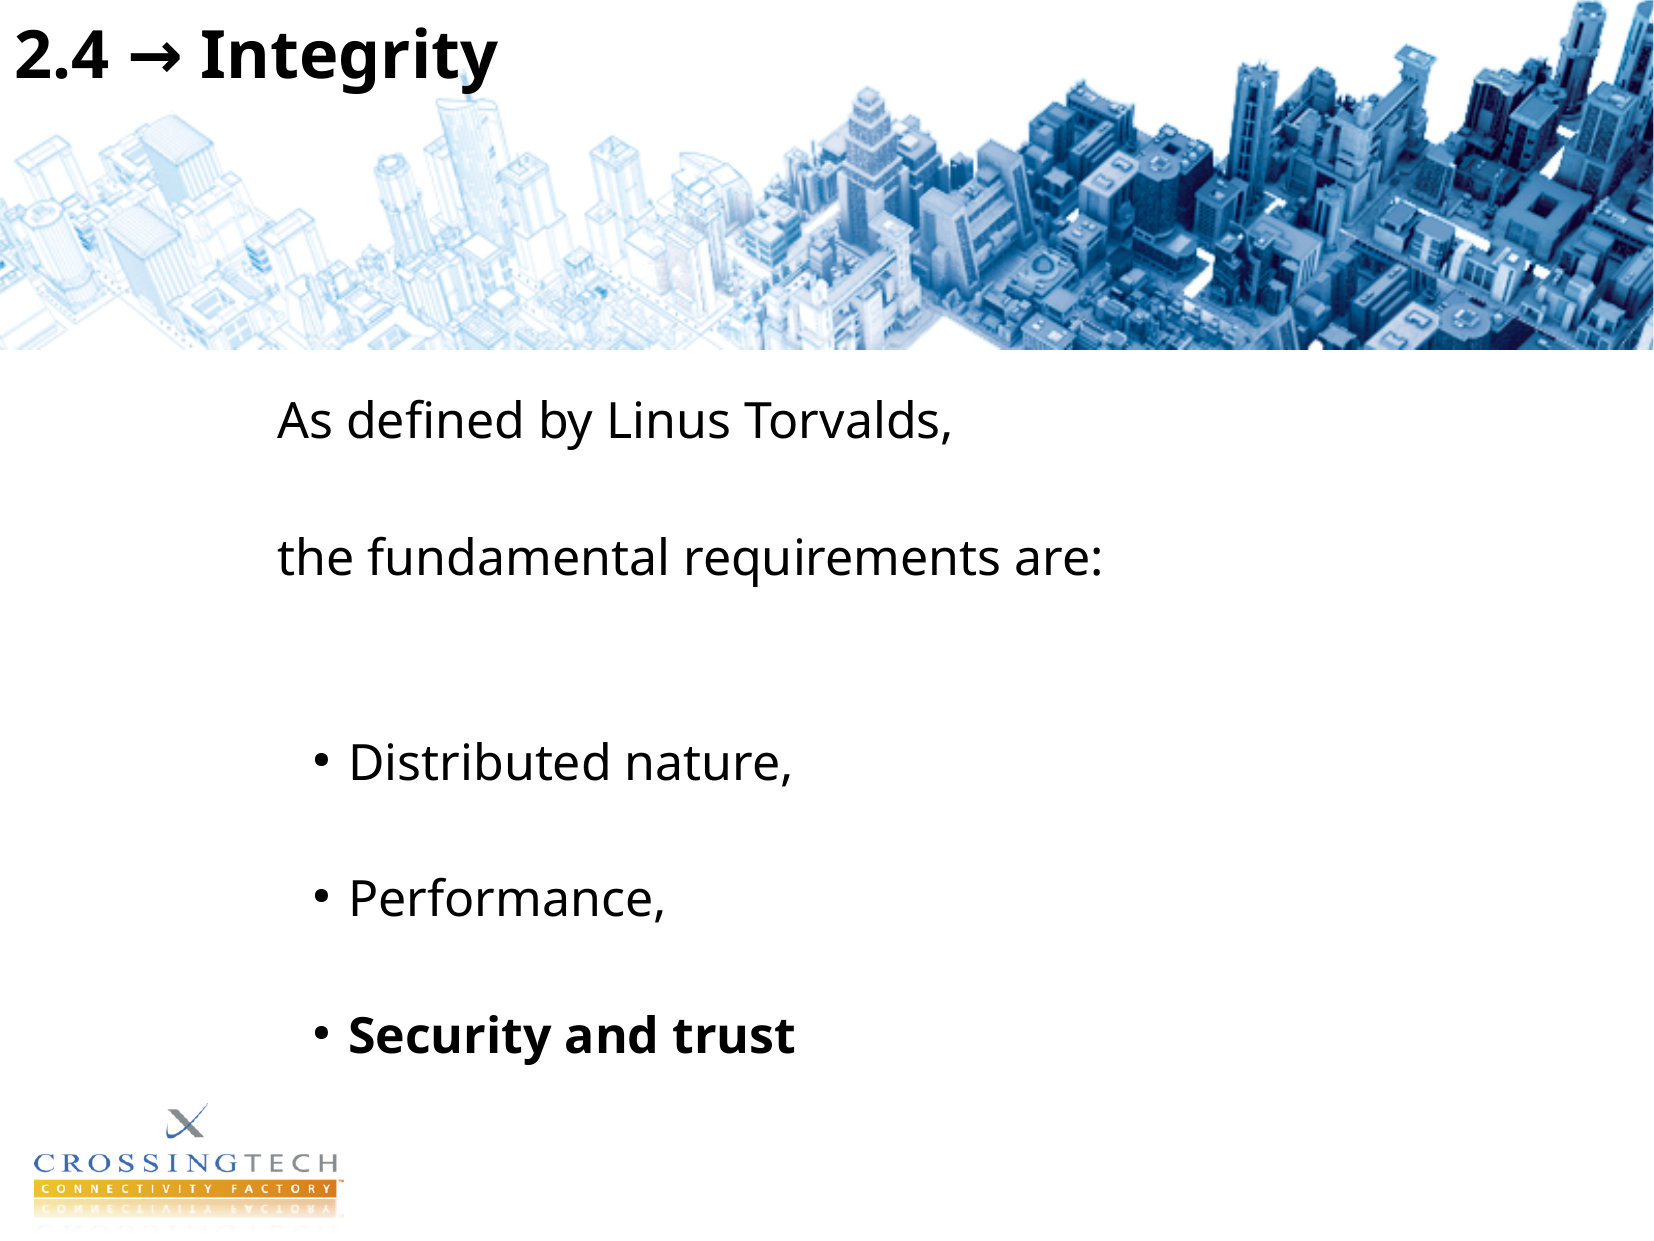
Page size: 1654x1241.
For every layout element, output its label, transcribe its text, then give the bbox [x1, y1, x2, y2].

text_box As defined by Linus Torvalds, the fundamental requirements are: Distributed nature, Performance, Security and trust [262, 377, 1286, 976]
picture [34, 1103, 344, 1237]
picture [0, 0, 1654, 350]
text_box 2.4 → Integrity [0, 0, 632, 93]
